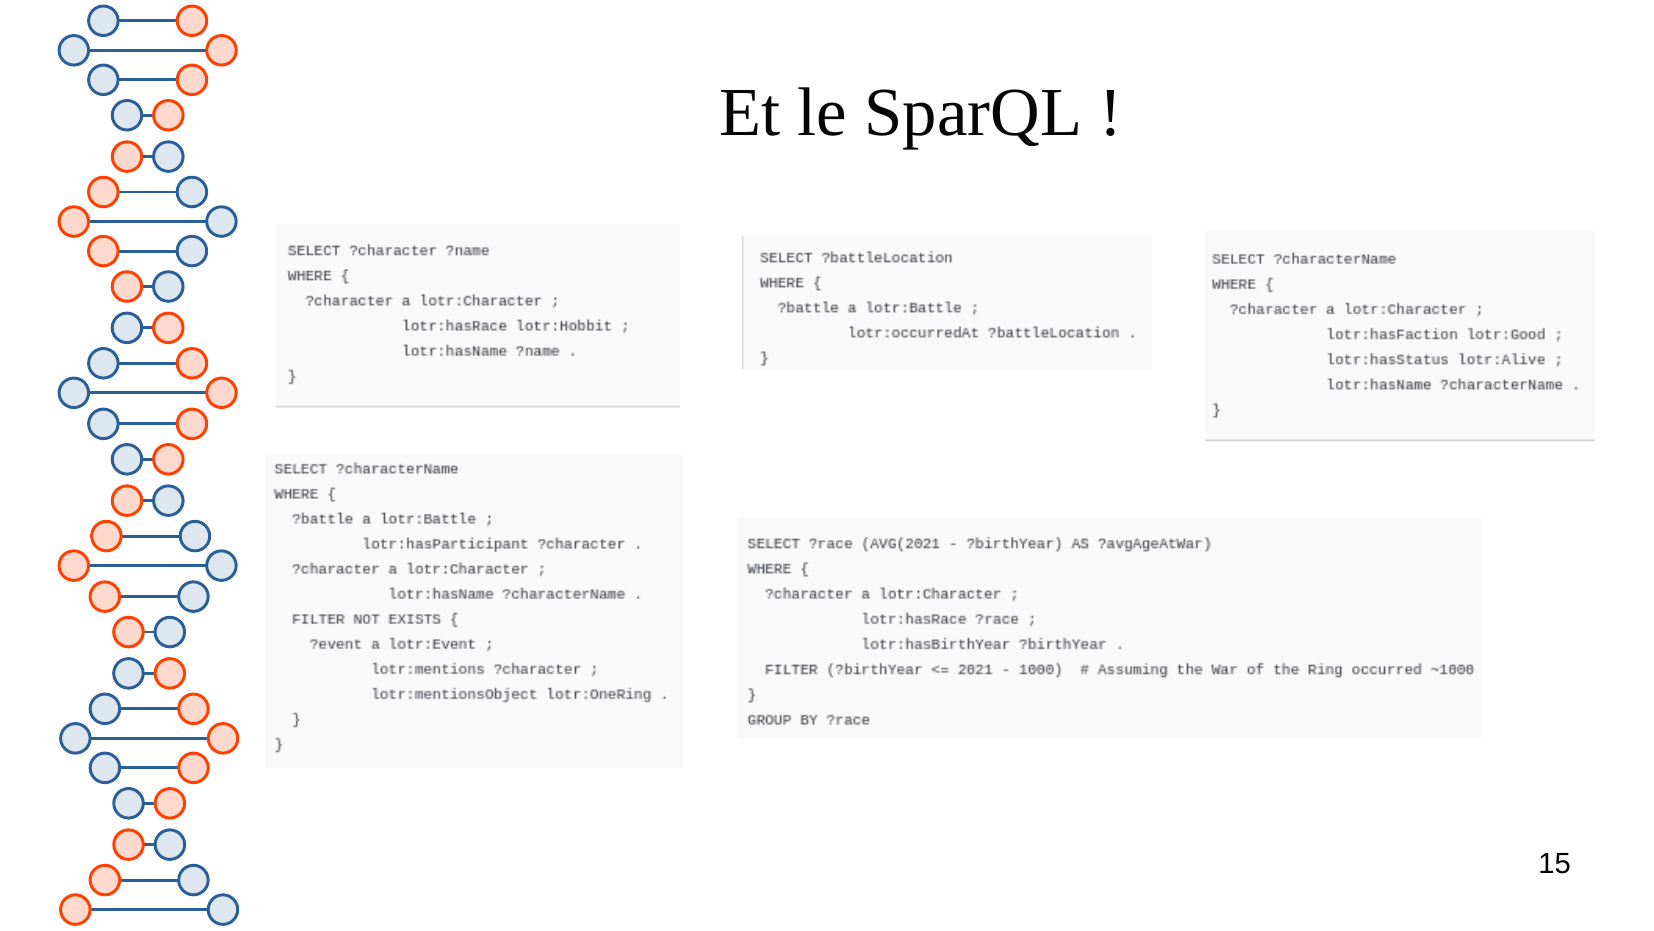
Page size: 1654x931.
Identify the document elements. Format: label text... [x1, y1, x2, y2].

picture [742, 236, 1152, 369]
picture [265, 455, 683, 768]
picture [738, 517, 1481, 739]
title Et le SparQL ! [265, 35, 1595, 189]
picture [1205, 231, 1595, 443]
picture [276, 224, 680, 411]
